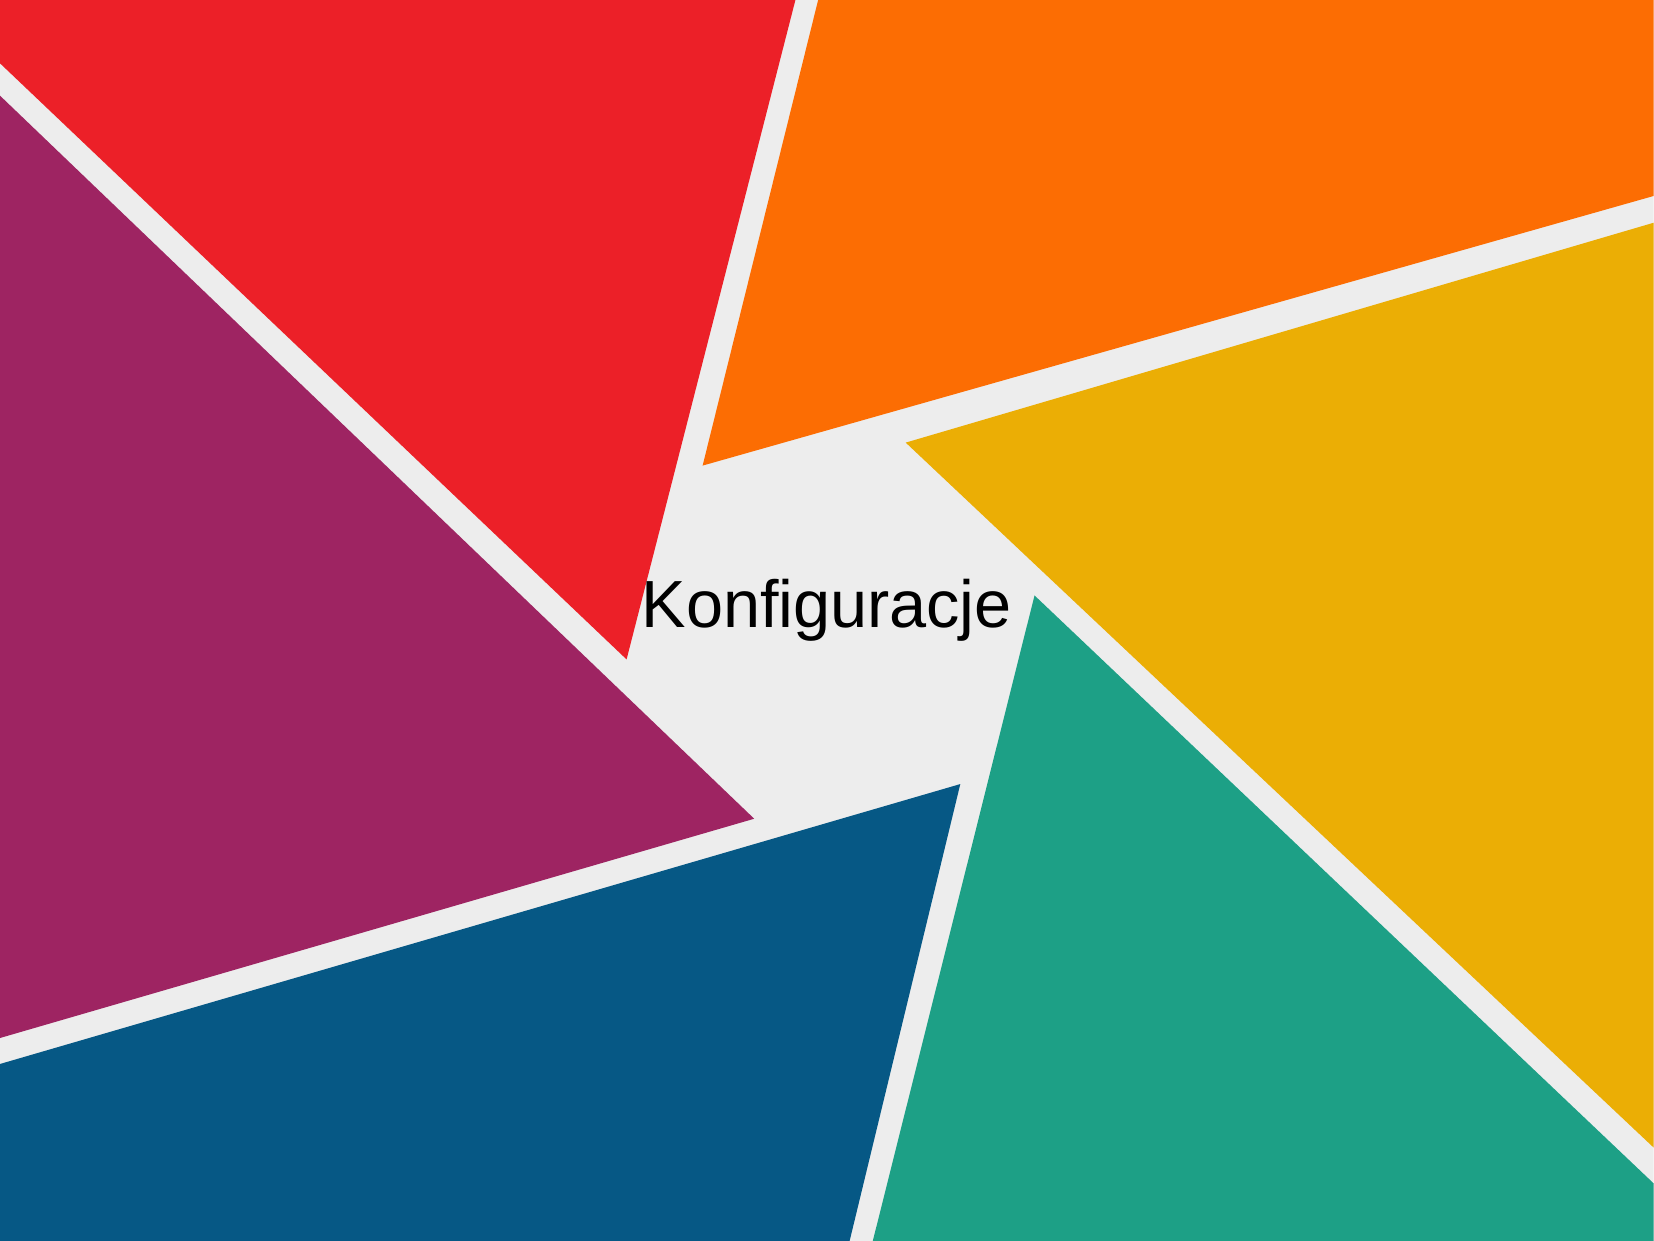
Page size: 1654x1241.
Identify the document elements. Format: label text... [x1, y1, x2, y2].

subtitle Konfiguracje [82, 49, 1571, 1010]
